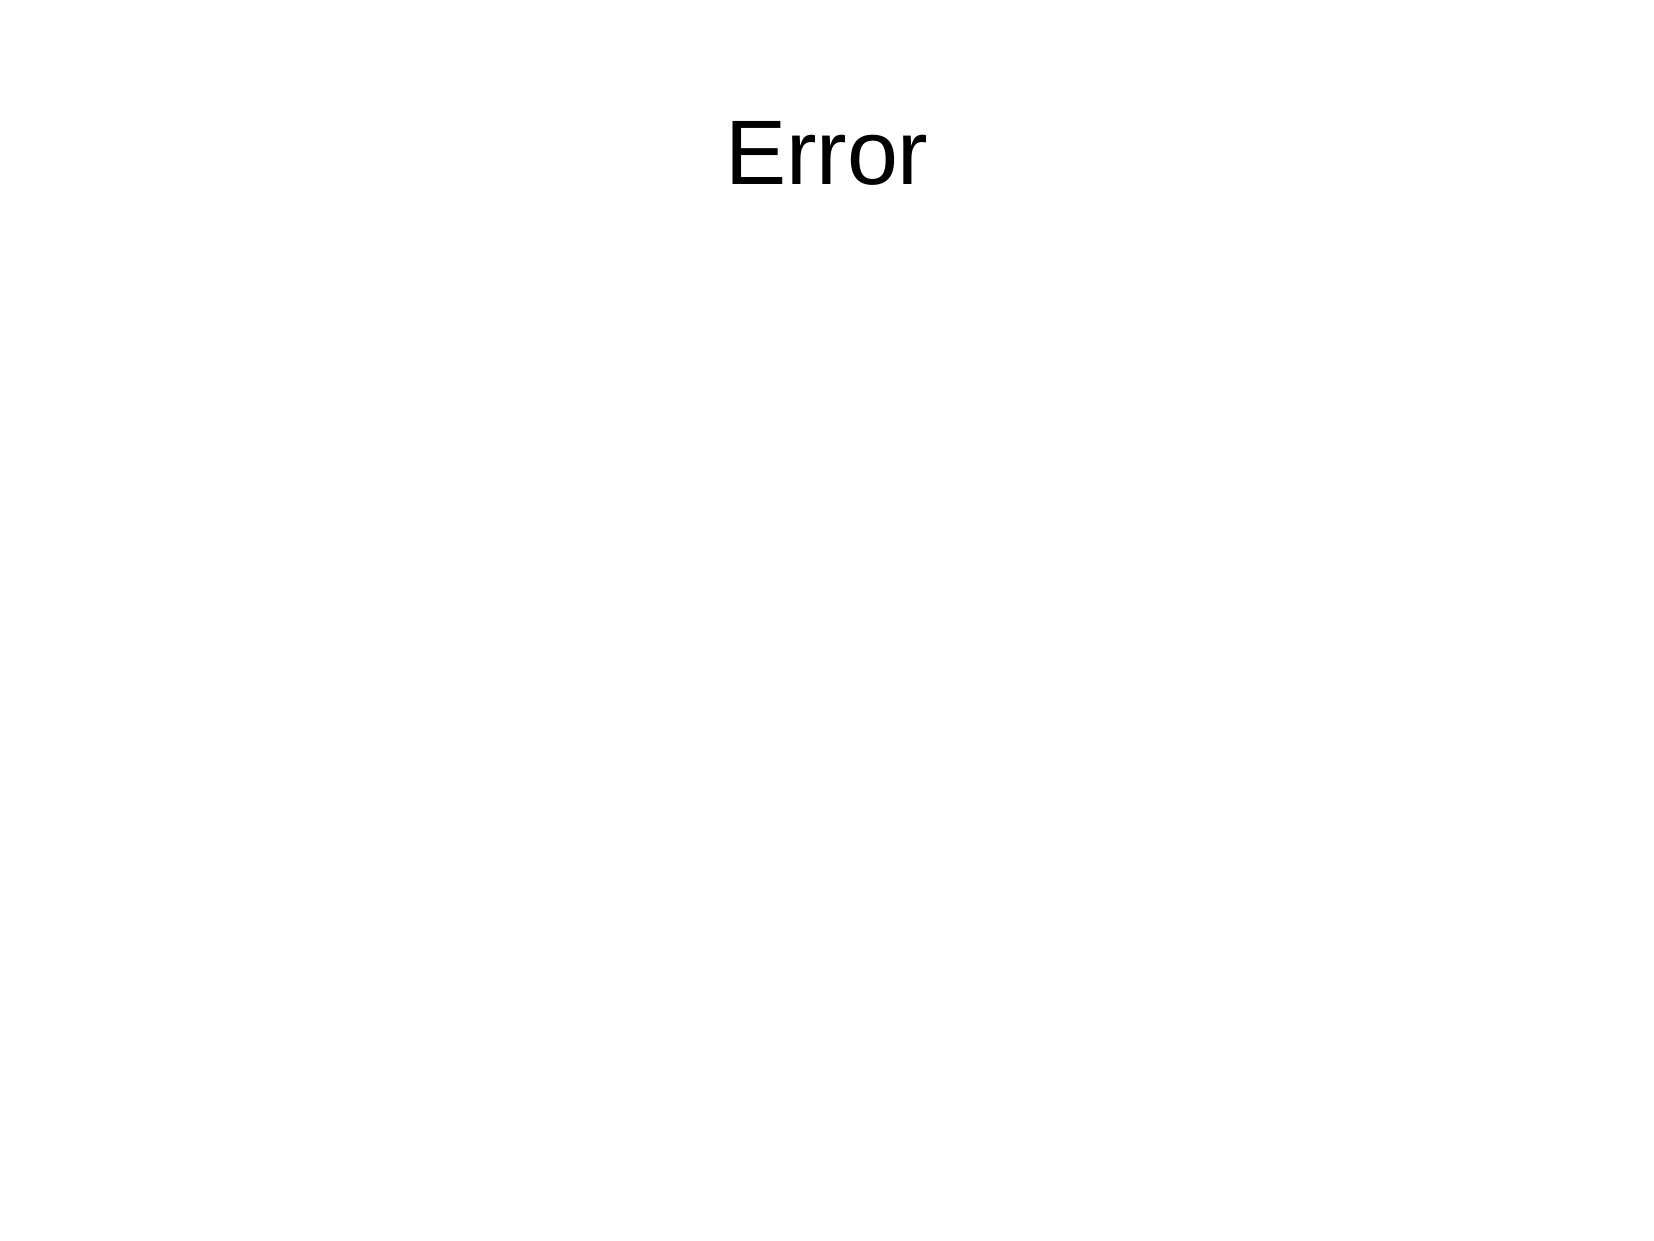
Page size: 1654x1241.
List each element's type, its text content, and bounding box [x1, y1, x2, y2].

title Error [82, 49, 1571, 257]
